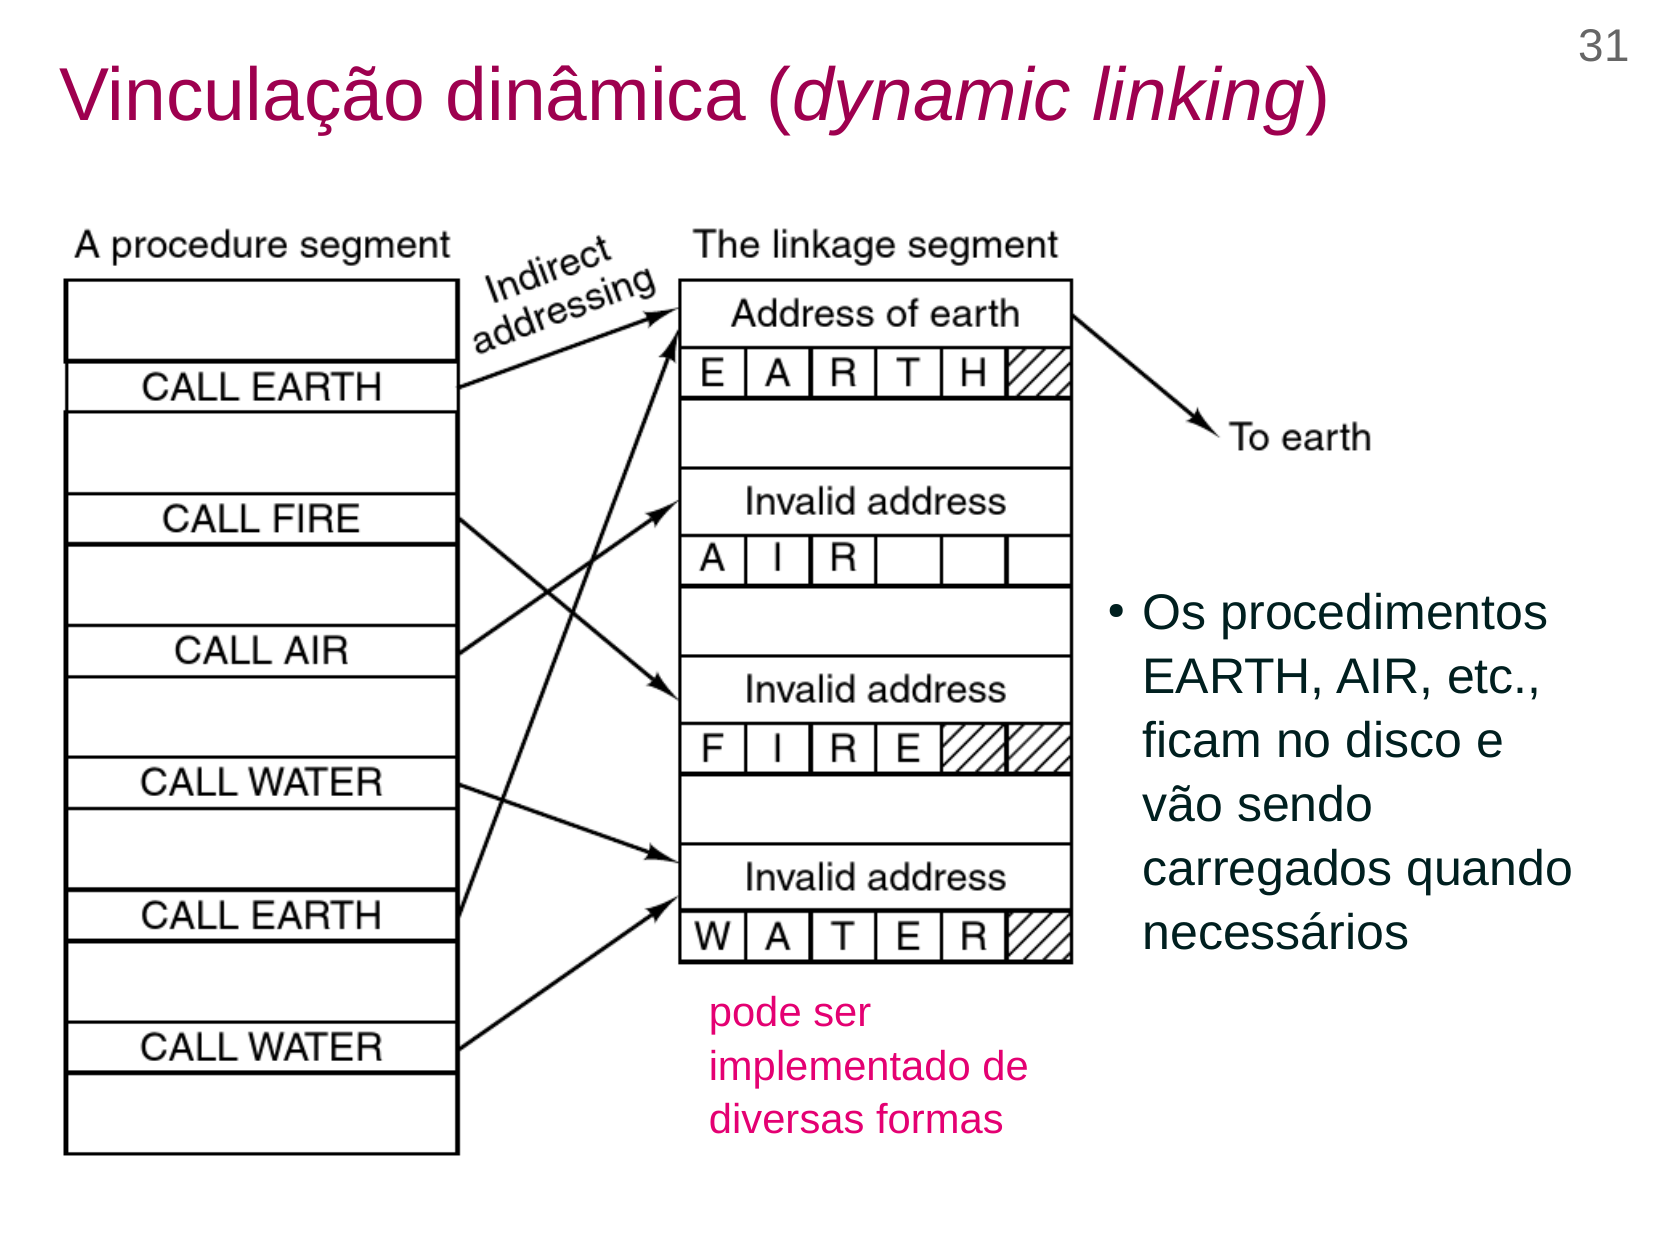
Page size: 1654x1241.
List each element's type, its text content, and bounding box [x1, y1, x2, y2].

title Vinculação dinâmica (dynamic linking) [59, 29, 1595, 148]
text_box pode ser implementado de diversas formas [693, 974, 1078, 1150]
list Os procedimentos EARTH, AIR, etc., ficam no disco e vão sendo carregados quando necessários [1107, 575, 1595, 1211]
picture [59, 221, 1380, 1167]
